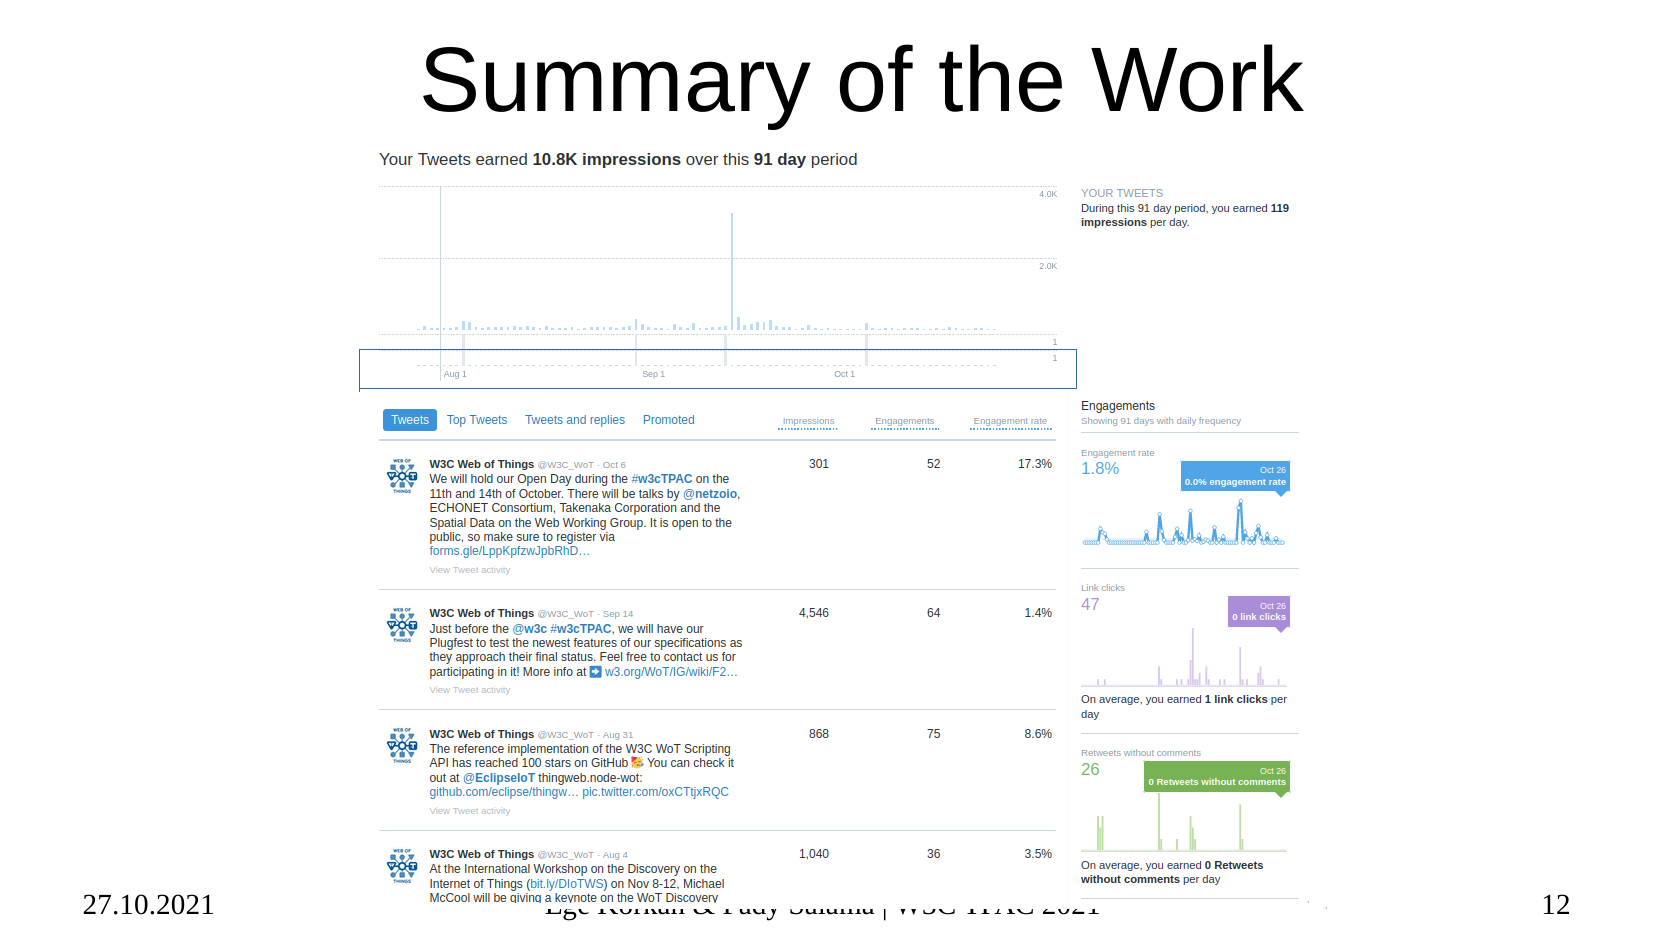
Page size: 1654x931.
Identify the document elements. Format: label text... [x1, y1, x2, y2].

title Summary of the Work [82, 1, 1571, 157]
picture [358, 132, 1327, 909]
